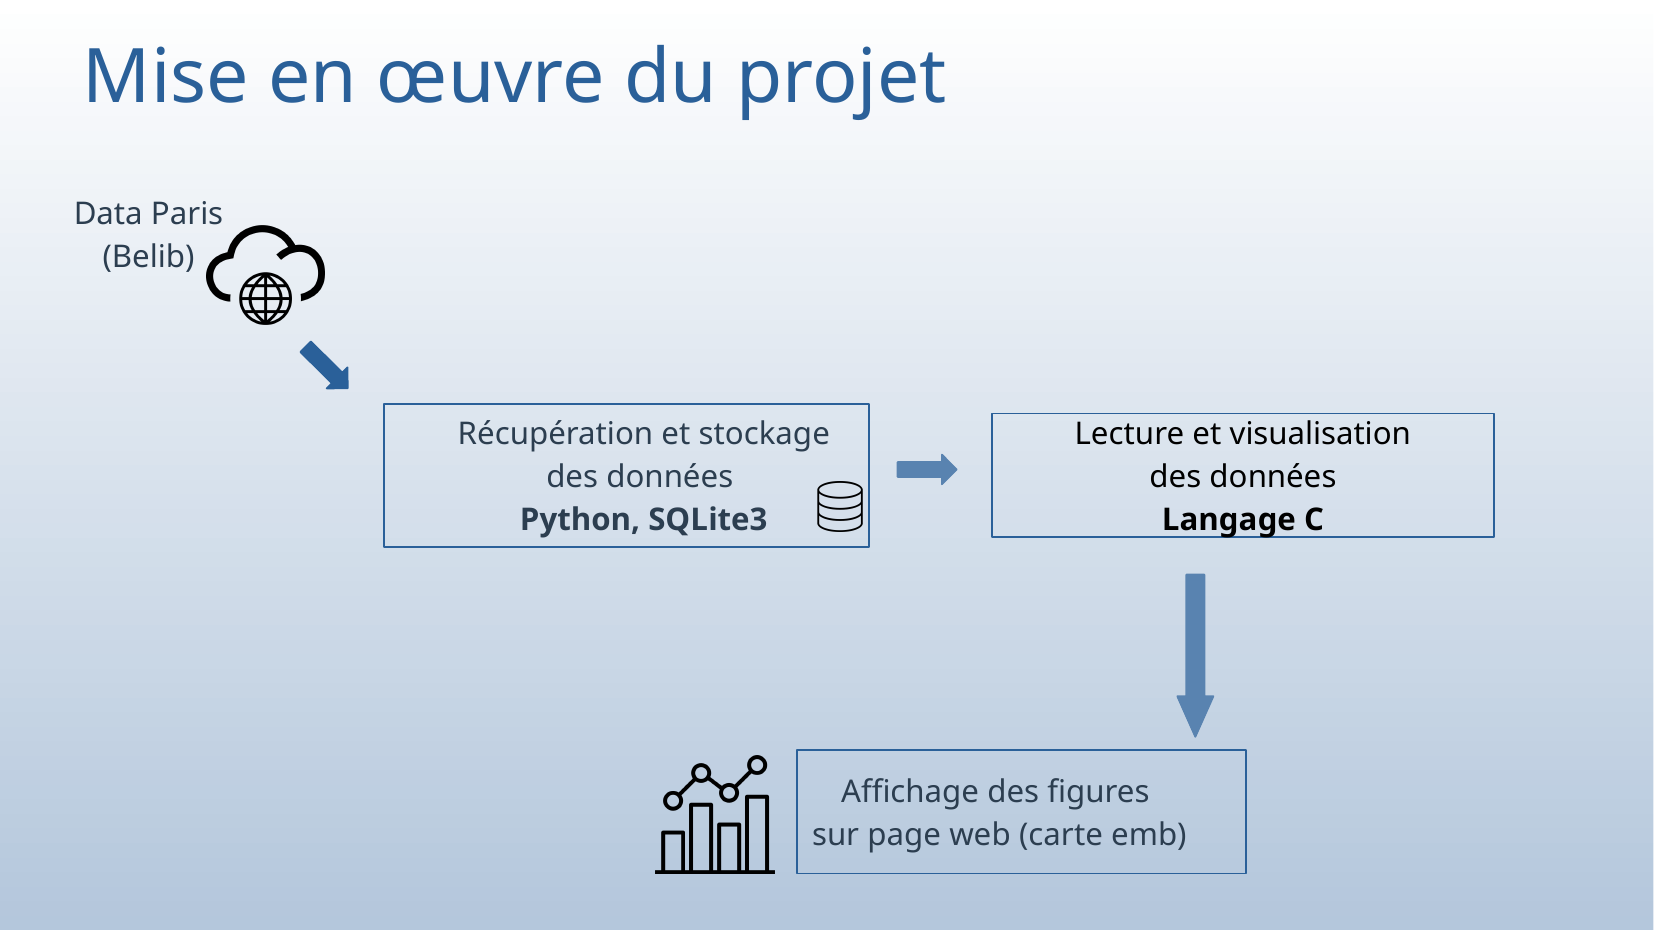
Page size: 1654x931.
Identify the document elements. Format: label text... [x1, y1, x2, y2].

text_box Data Paris (Belib) [59, 171, 266, 296]
picture [815, 481, 865, 532]
text_box Récupération et stockage des données Python, SQLite3 [383, 413, 869, 537]
picture [655, 755, 775, 875]
text_box Lecture et visualisation des données Langage C [992, 413, 1495, 538]
title Mise en œuvre du projet [82, 0, 1571, 151]
text_box Affichage des figures sur page web (carte emb) [797, 750, 1247, 874]
text_box [59, 224, 1595, 931]
picture [206, 225, 325, 325]
